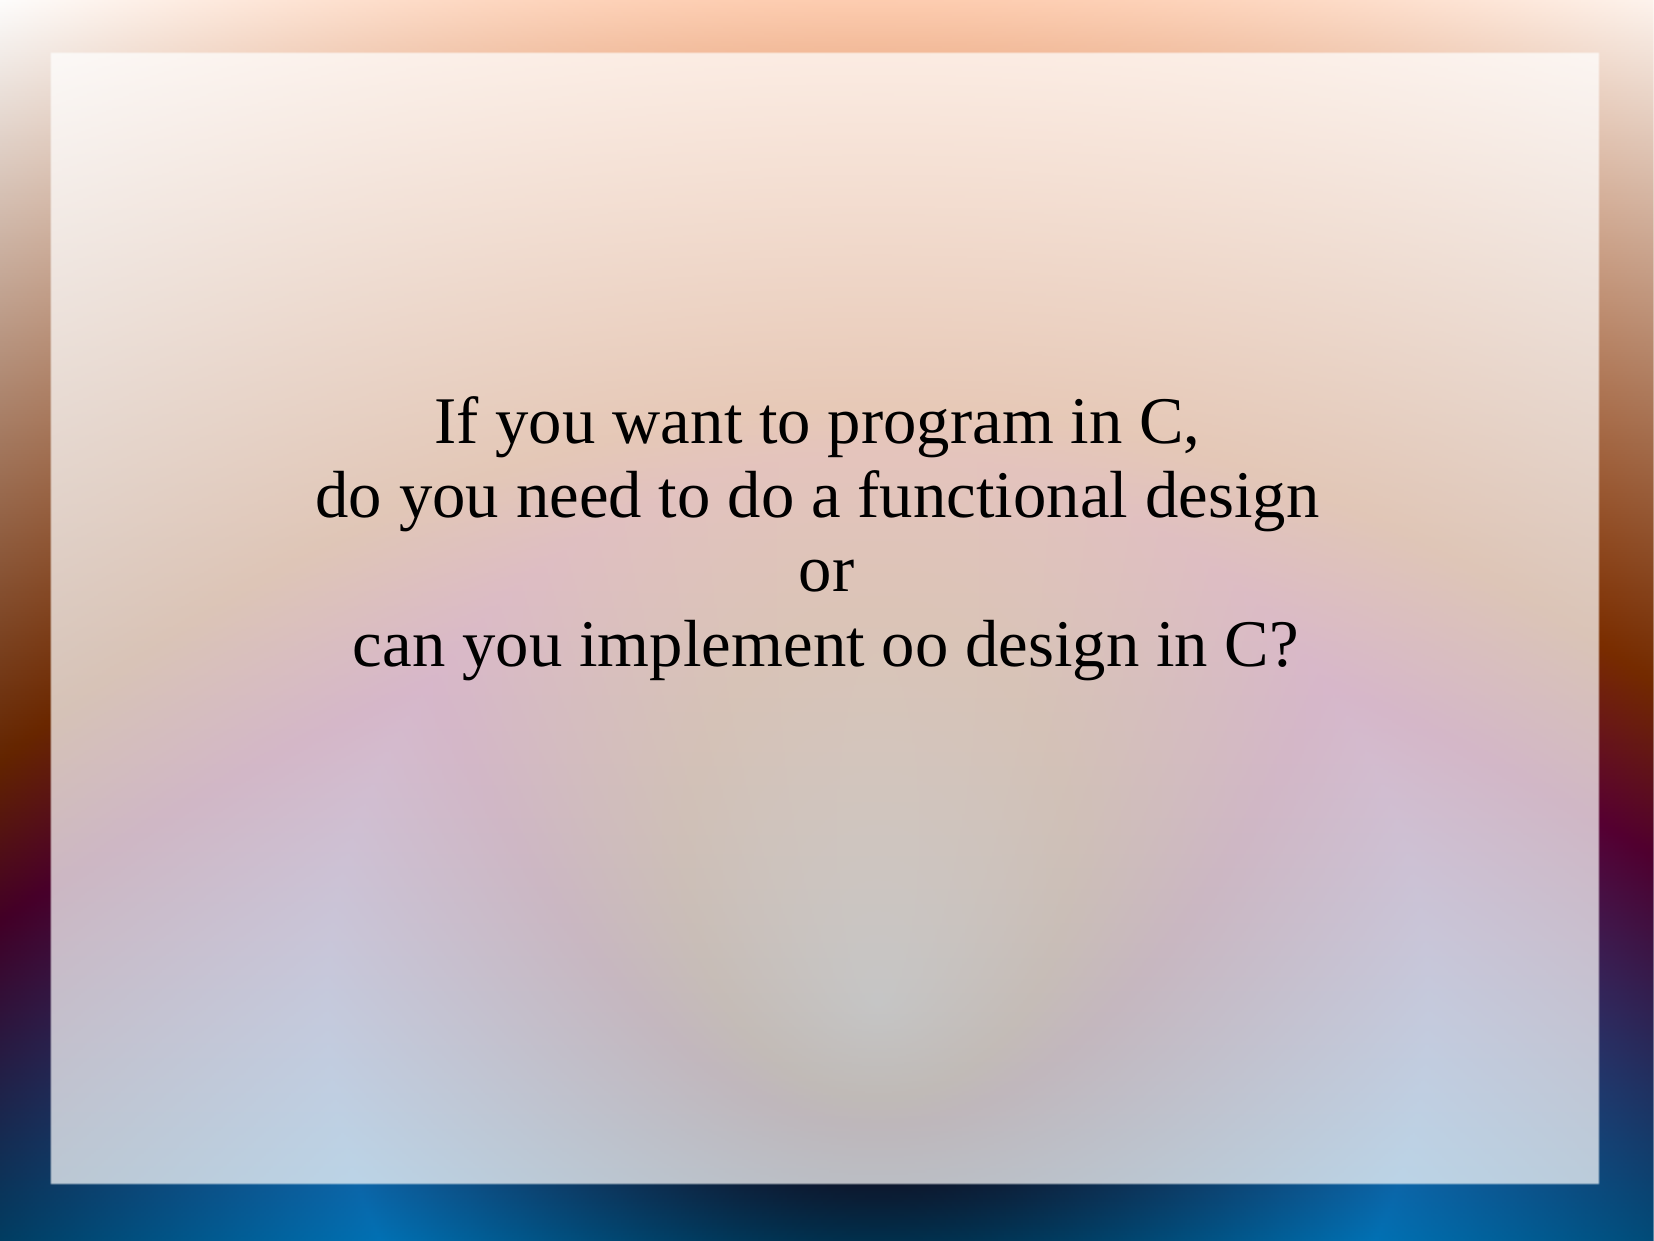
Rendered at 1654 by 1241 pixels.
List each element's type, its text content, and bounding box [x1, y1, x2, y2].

picture [0, 0, 1654, 1241]
subtitle If you want to program in C, do you need to do a functional design or can you implement oo design in C? [82, 55, 1571, 1010]
